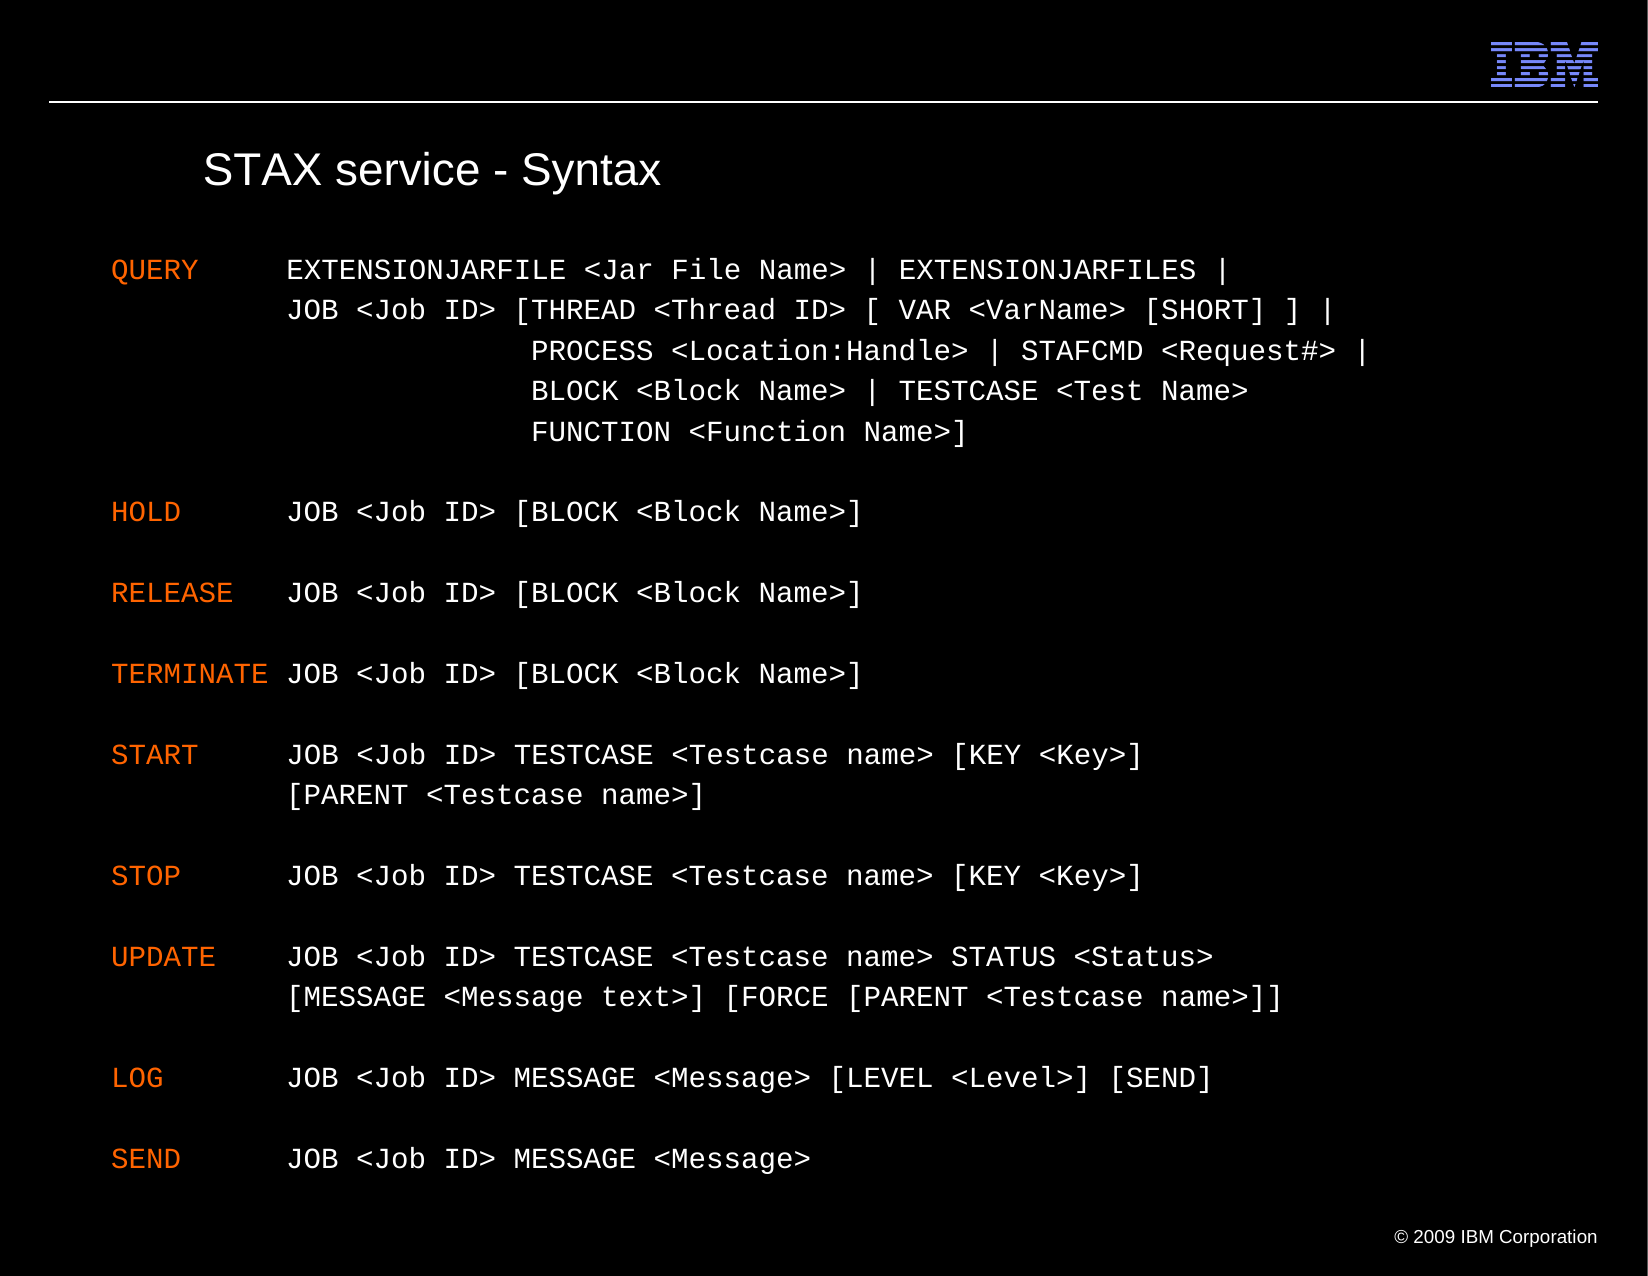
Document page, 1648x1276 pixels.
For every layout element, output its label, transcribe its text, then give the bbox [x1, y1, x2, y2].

title STAX service - Syntax [186, 137, 1648, 231]
picture [1491, 42, 1598, 87]
text_box QUERY EXTENSIONJARFILE <Jar File Name> | EXTENSIONJARFILES | JOB <Job ID> [THREAD <Thread ID> [ VAR <VarName> [SHORT] ] | PROCESS <Location:Handle> | STAFCMD <Request#> | BLOCK <Block Name> | TESTCASE <Test Name> FUNCTION <Function Name>] HOLD JOB <Job ID> [BLOCK <Block Name>] RELEASE JOB <Job ID> [BLOCK <Block Name>] TERMINATE JOB <Job ID> [BLOCK <Block Name>] START JOB <Job ID> TESTCASE <Testcase name> [KEY <Key>] [PARENT <Testcase name>] STOP JOB <Job ID> TESTCASE <Testcase name> [KEY <Key>] UPDATE JOB <Job ID> TESTCASE <Testcase name> STATUS <Status> [MESSAGE <Message text>] [FORCE [PARENT <Testcase name>]] LOG JOB <Job ID> MESSAGE <Message> [LEVEL <Level>] [SEND] SEND JOB <Job ID> MESSAGE <Message> [111, 250, 1637, 1276]
